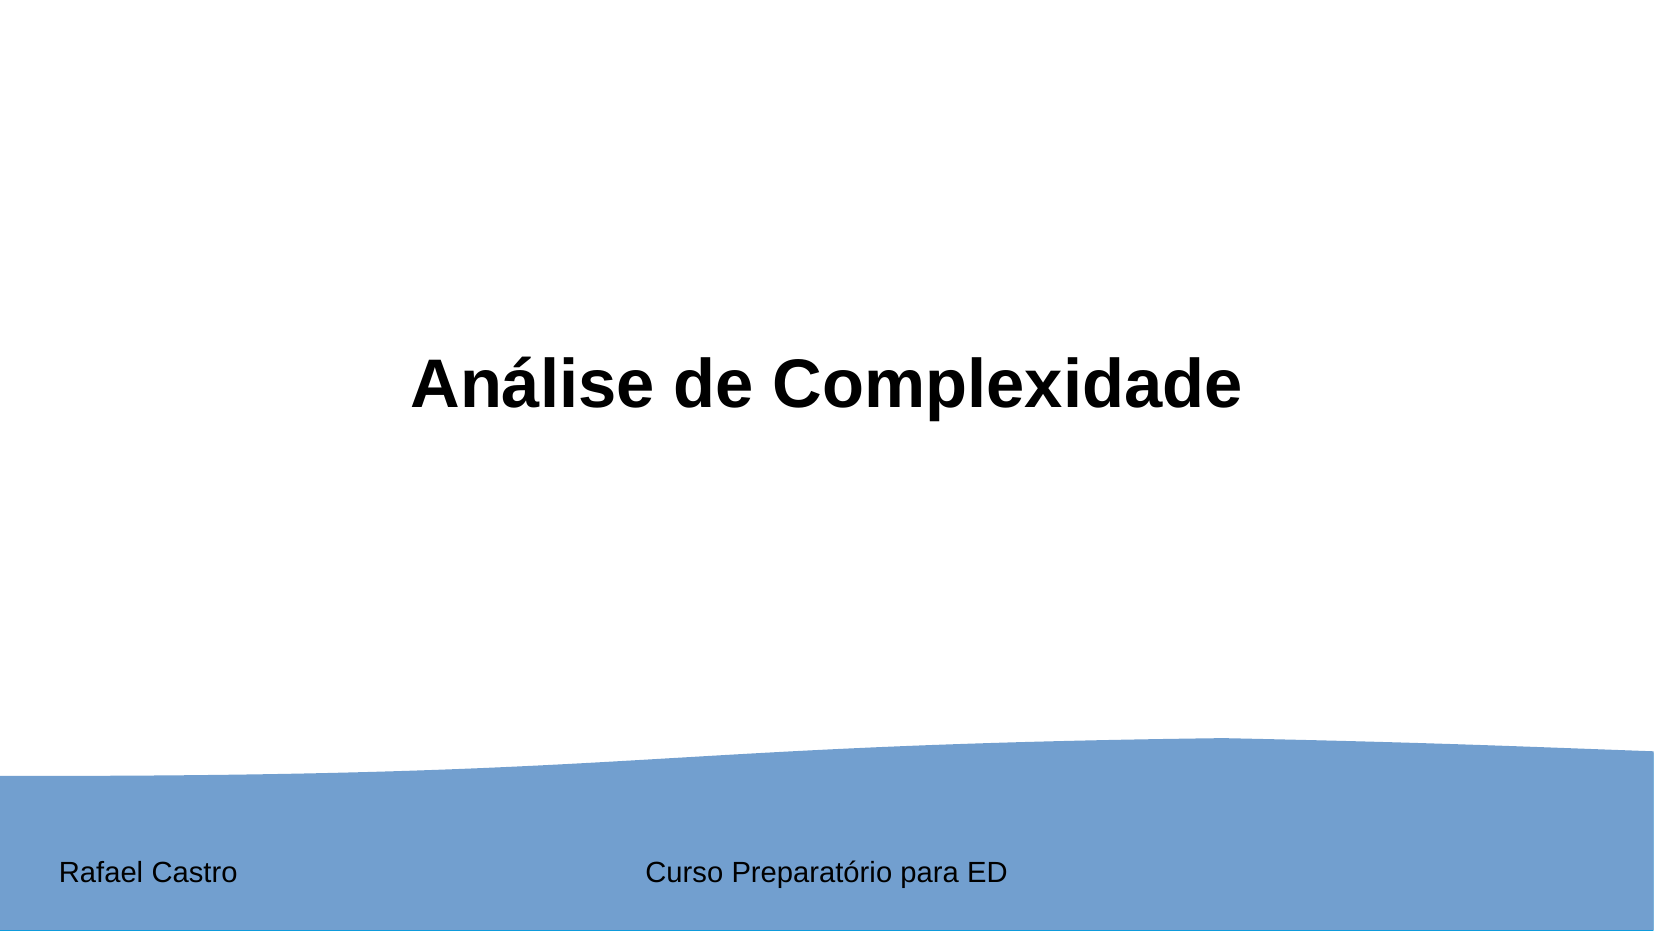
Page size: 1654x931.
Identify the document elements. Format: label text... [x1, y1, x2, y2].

title Análise de Complexidade [88, 295, 1565, 473]
